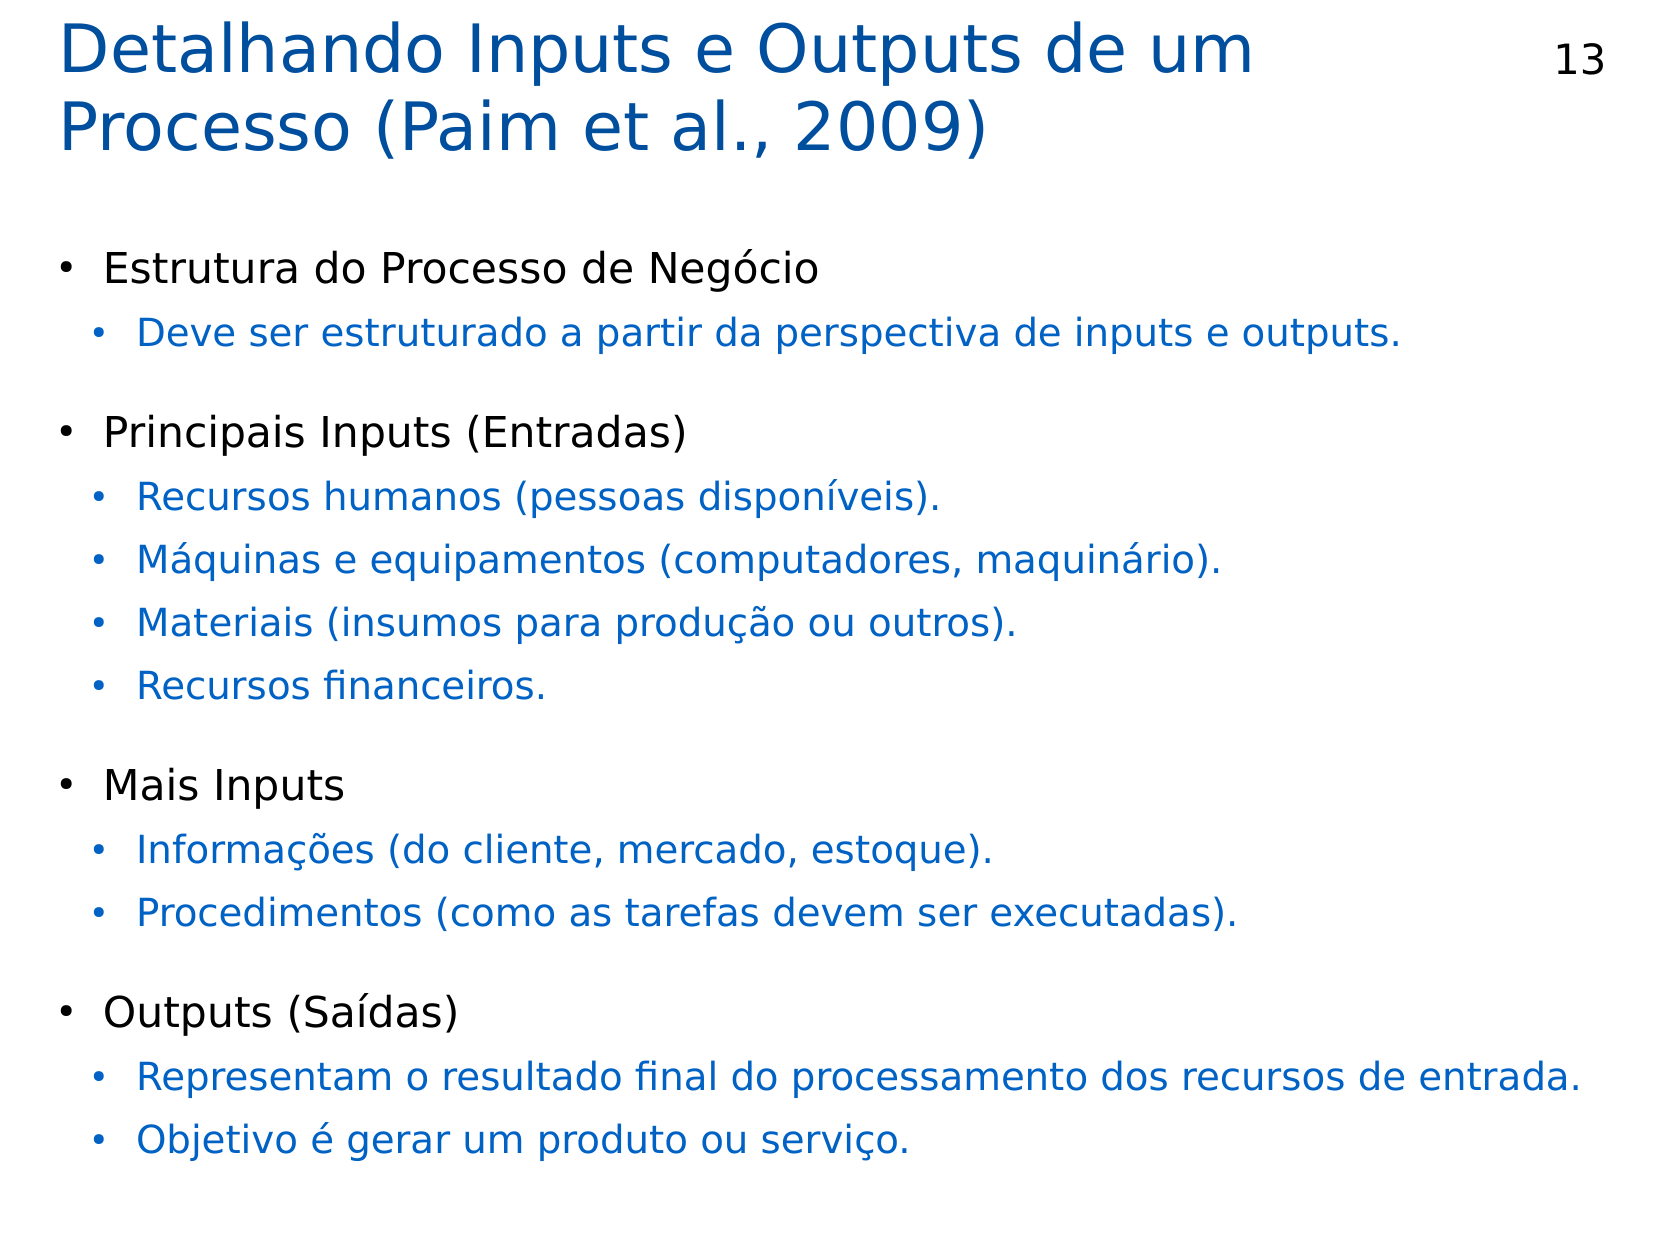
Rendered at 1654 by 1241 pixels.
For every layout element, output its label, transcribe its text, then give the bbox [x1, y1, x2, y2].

title Detalhando Inputs e Outputs de um Processo (Paim et al., 2009) [59, 10, 1506, 167]
list Estrutura do Processo de Negócio Deve ser estruturado a partir da perspectiva de inputs e outputs. Principais Inputs (Entradas) Recursos humanos (pessoas disponíveis). Máquinas e equipamentos (computadores, maquinário). Materiais (insumos para produção ou outros). Recursos financeiros. Mais Inputs Informações (do cliente, mercado, estoque). Procedimentos (como as tarefas devem ser executadas). Outputs (Saídas) Representam o resultado final do processamento dos recursos de entrada. Objetivo é gerar um produto ou serviço. [59, 236, 1595, 1211]
